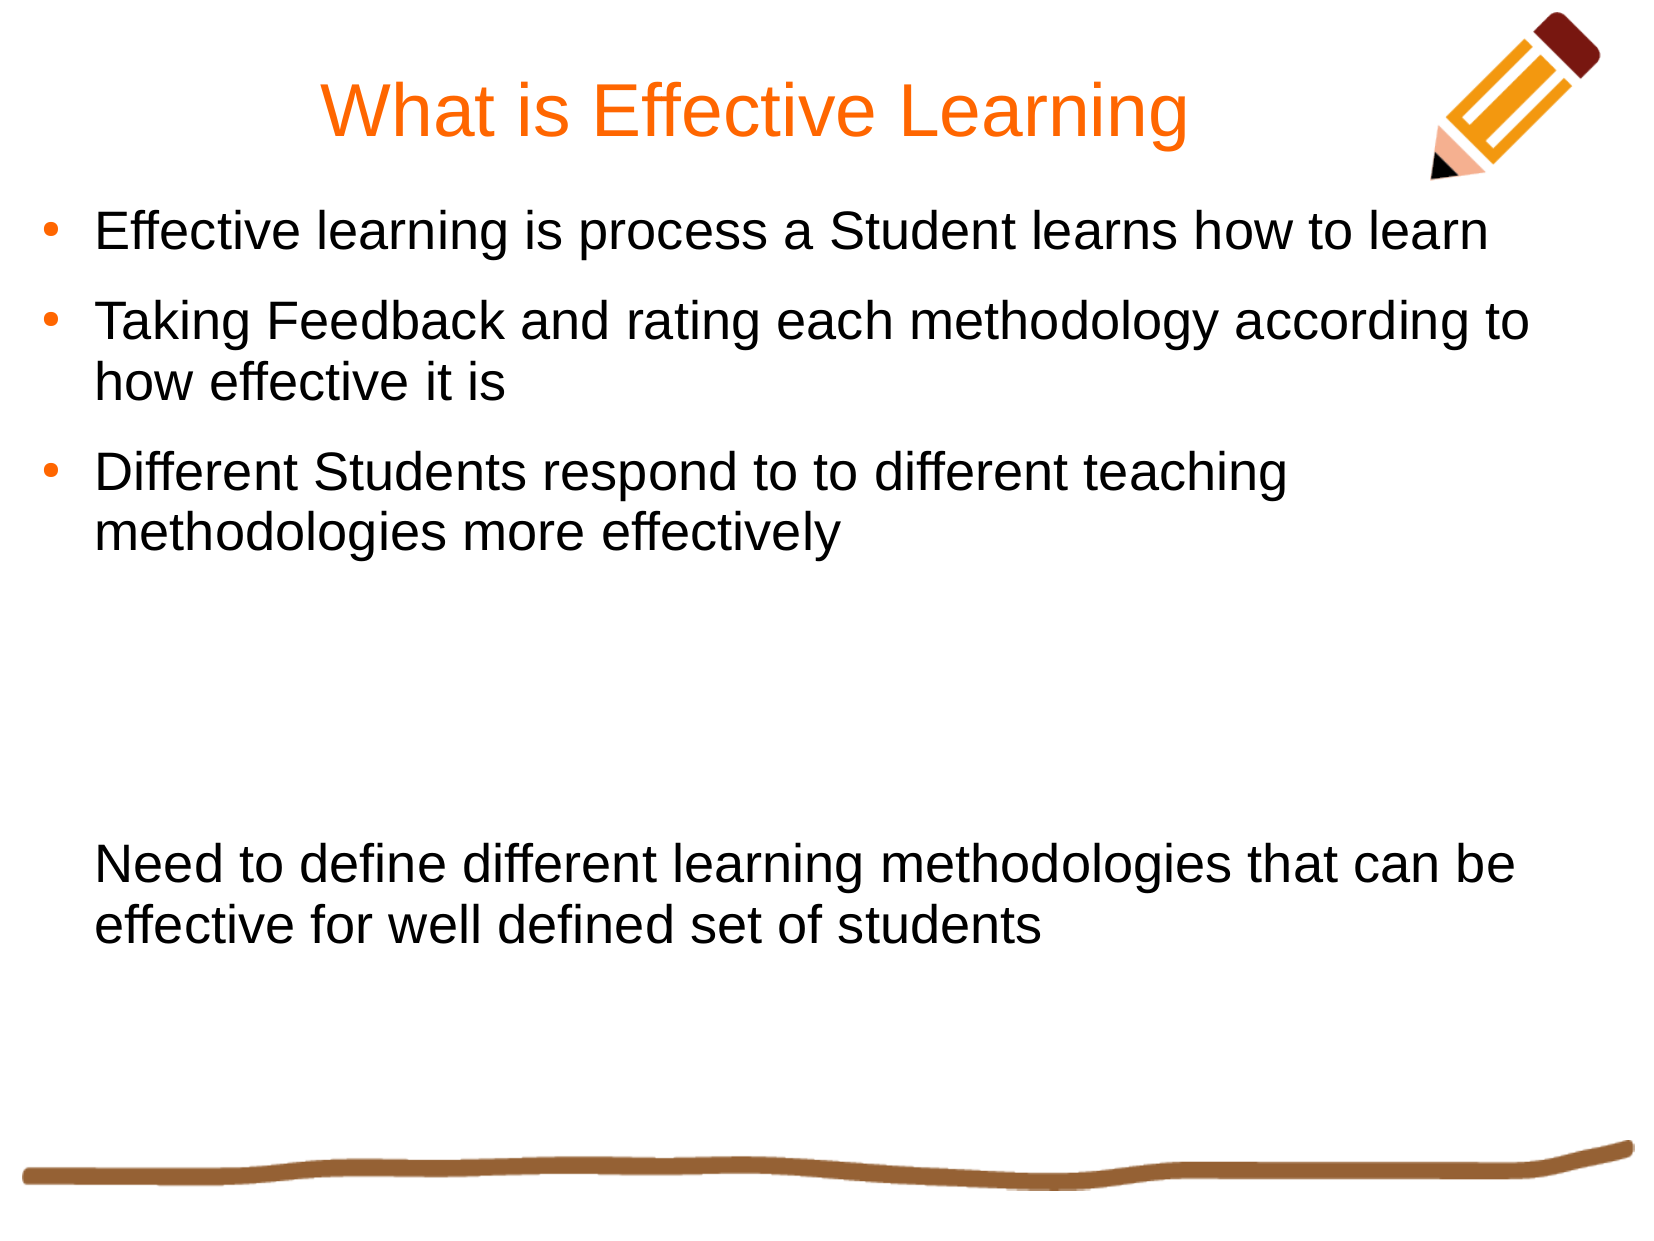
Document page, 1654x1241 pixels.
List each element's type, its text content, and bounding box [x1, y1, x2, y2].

title What is Effective Learning [82, 49, 1430, 172]
list Effective learning is process a Student learns how to learn Taking Feedback and rating each methodology according to how effective it is Different Students respond to to different teaching methodologies more effectively Need to define different learning methodologies that can be effective for well defined set of students [23, 200, 1630, 1146]
picture [22, 1140, 1635, 1191]
picture [1430, 12, 1601, 181]
